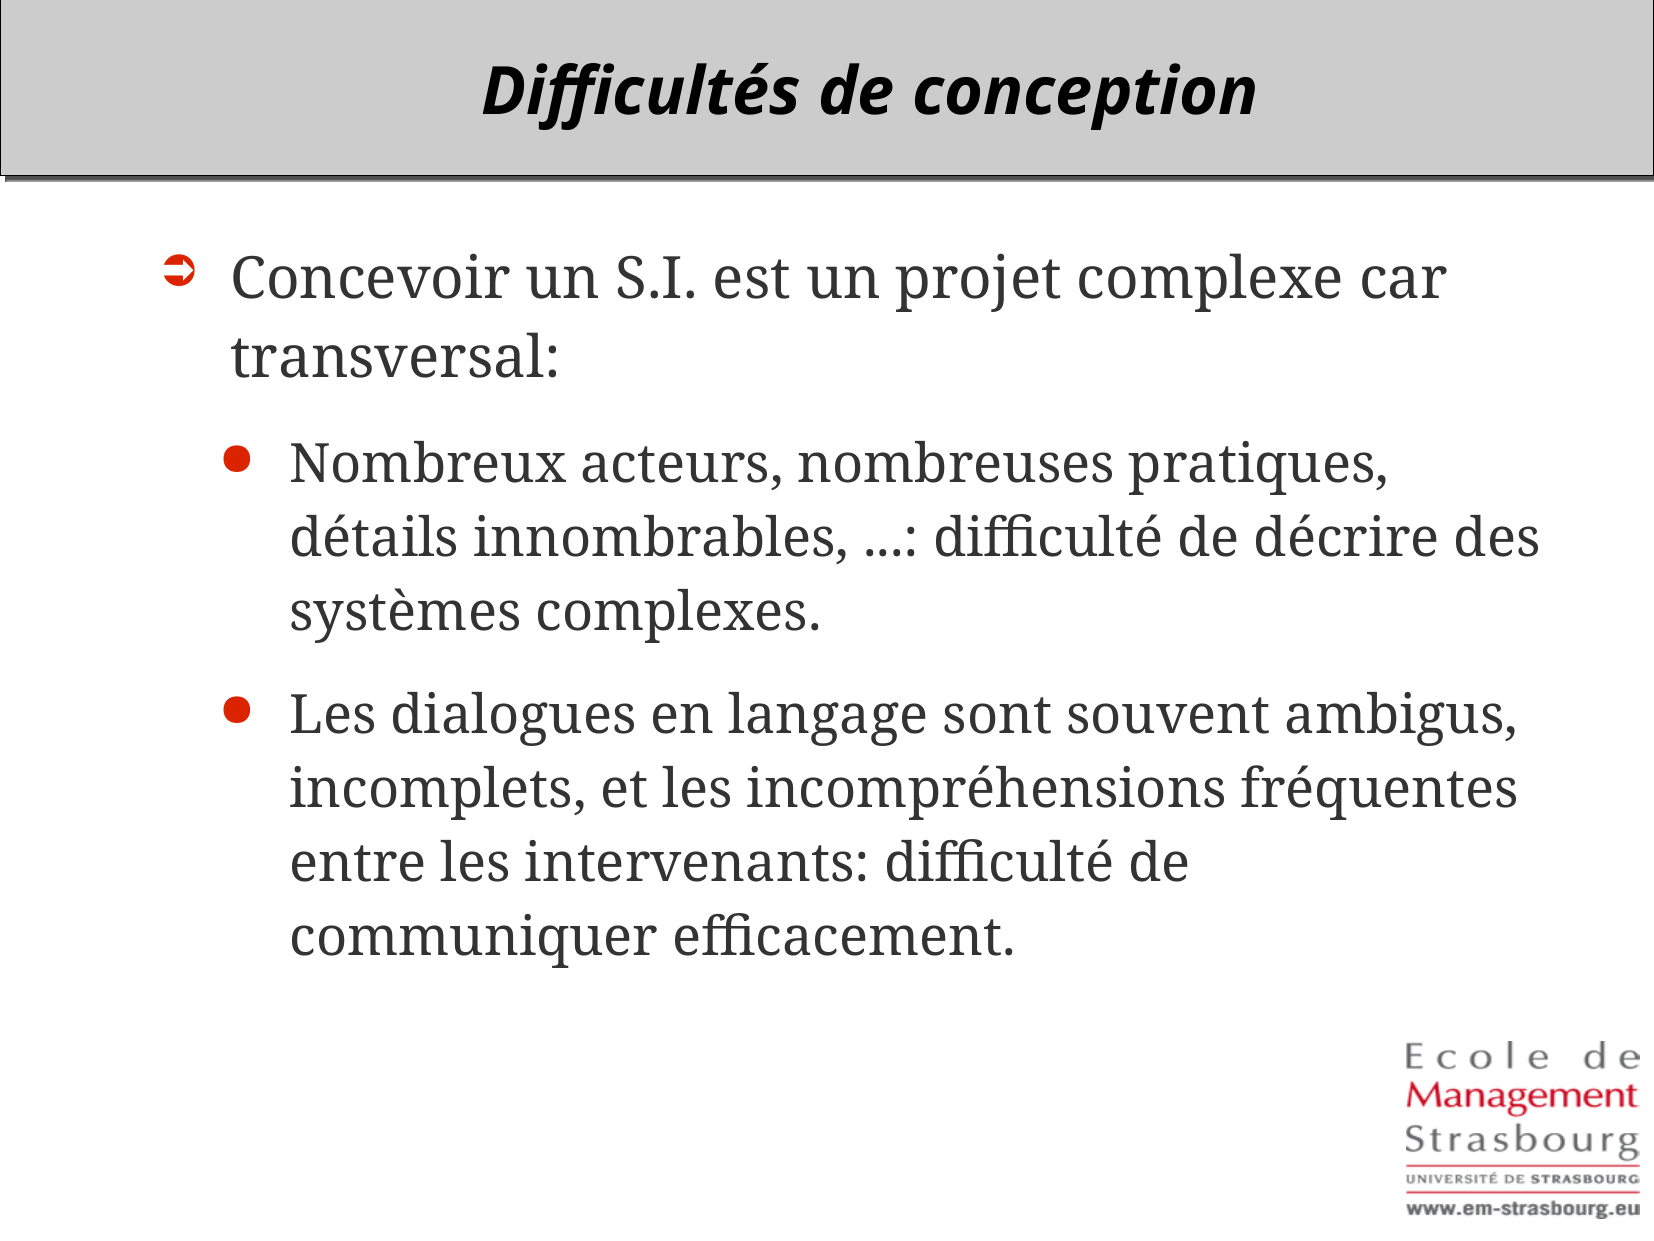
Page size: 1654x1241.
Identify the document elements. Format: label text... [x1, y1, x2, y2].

list Concevoir un S.I. est un projet complexe car transversal: Nombreux acteurs, nombreuses pratiques, détails innombrables, ...: difficulté de décrire des systèmes complexes. Les dialogues en langage sont souvent ambigus, incomplets, et les incompréhensions fréquentes entre les intervenants: difficulté de communiquer efficacement. [147, 236, 1570, 1147]
title Difficultés de conception [164, 0, 1577, 178]
picture [1406, 1041, 1640, 1219]
